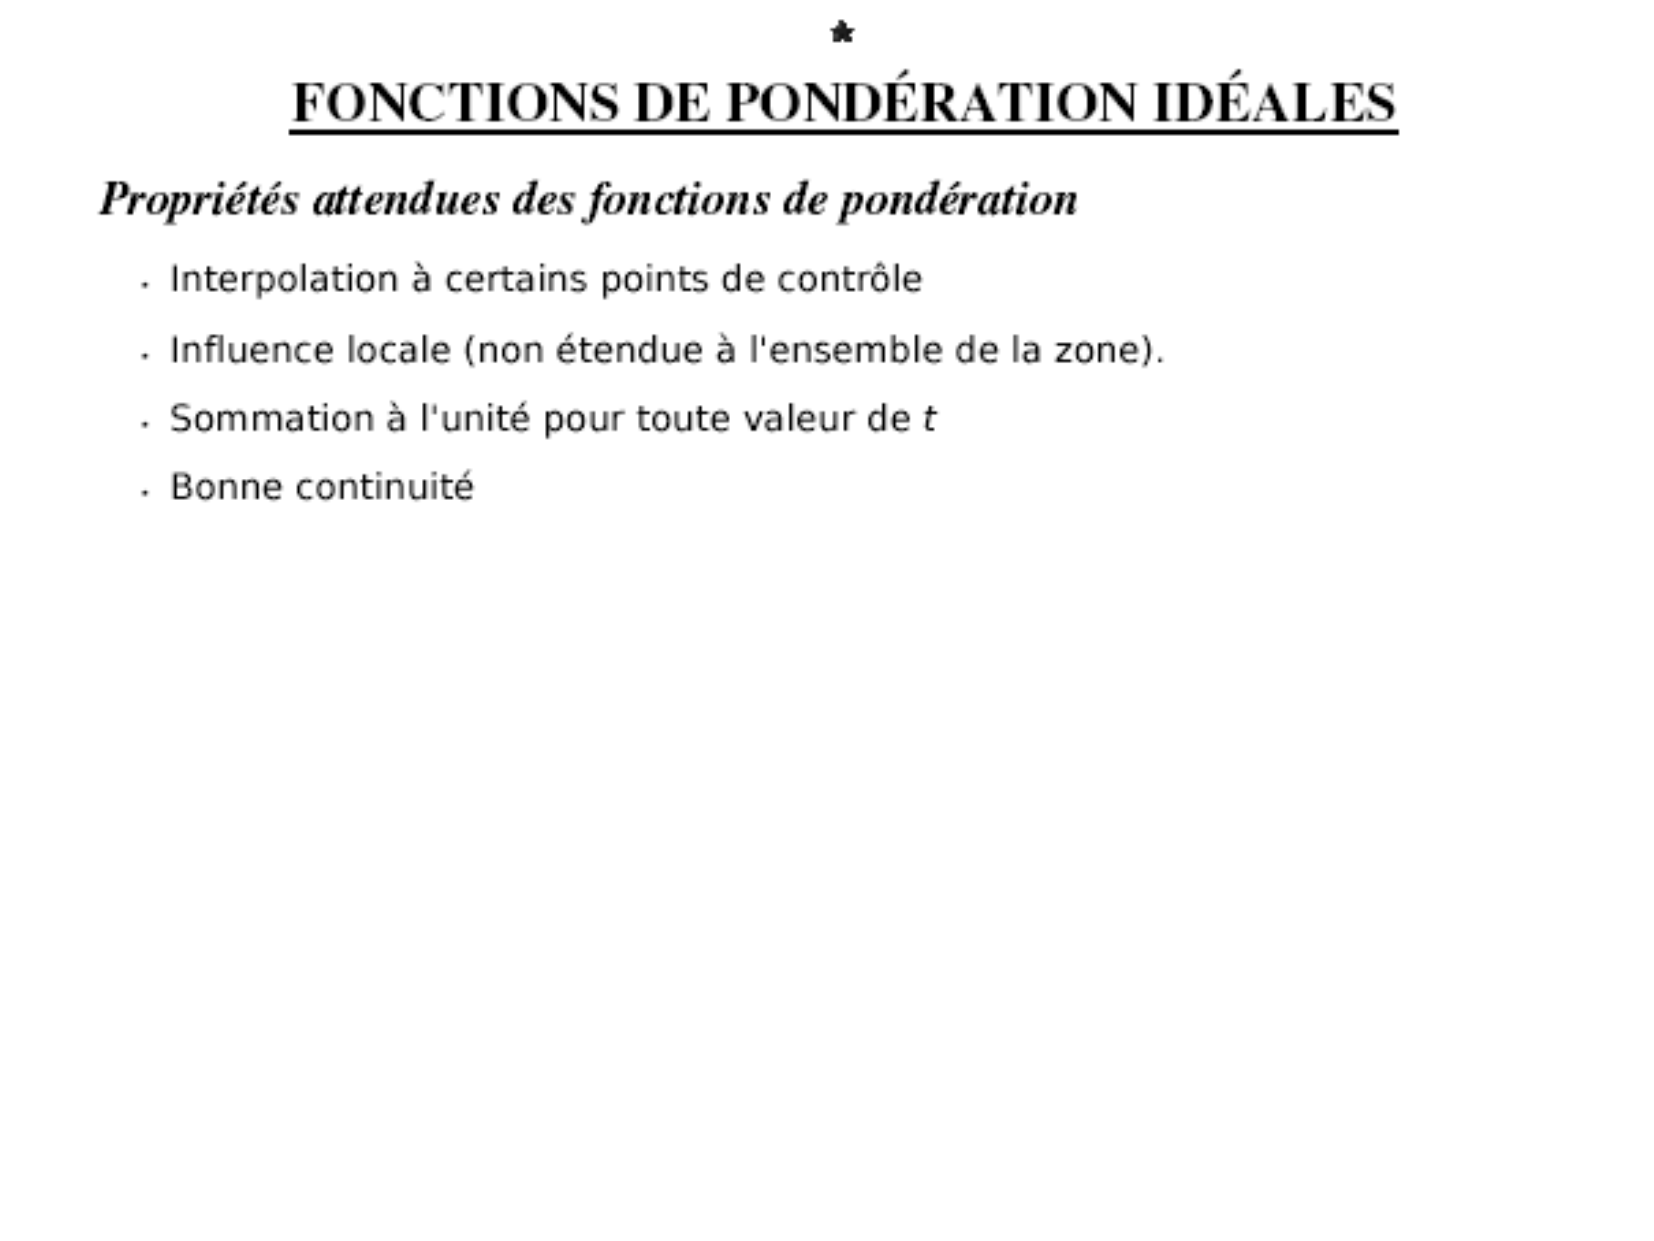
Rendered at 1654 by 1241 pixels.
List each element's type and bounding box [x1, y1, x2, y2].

picture [0, 0, 1654, 968]
